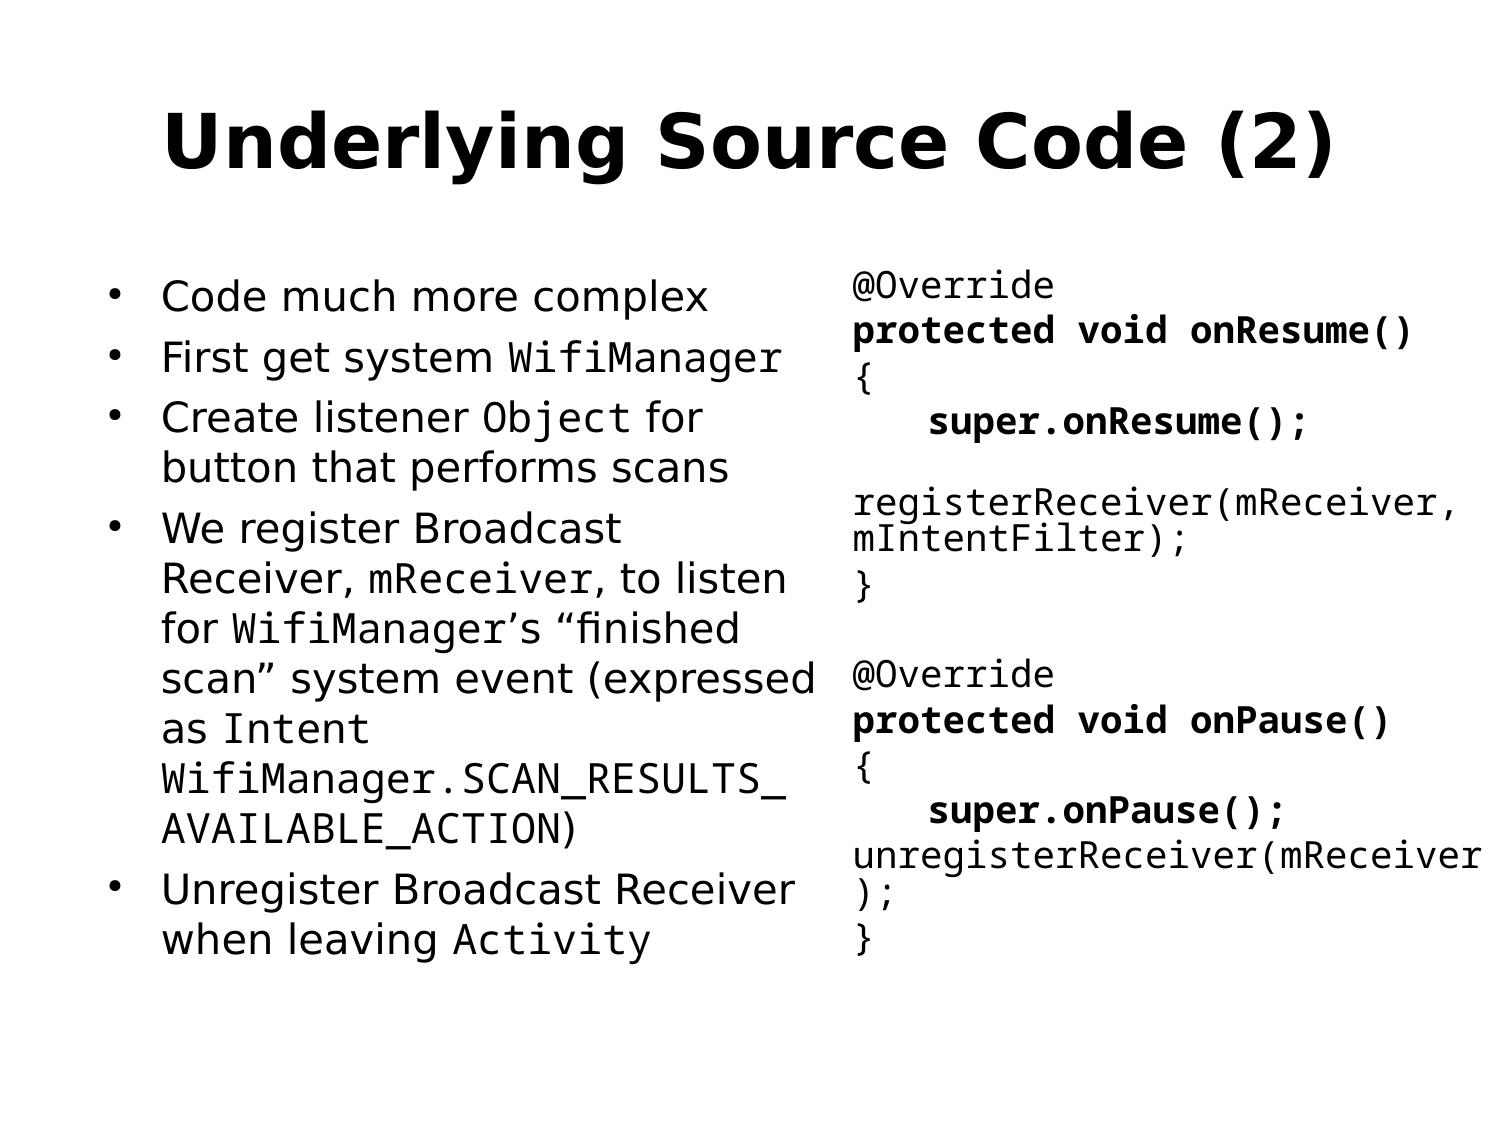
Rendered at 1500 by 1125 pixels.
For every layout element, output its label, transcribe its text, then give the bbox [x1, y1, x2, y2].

list Code much more complex First get system WifiManager Create listener Object for button that performs scans We register Broadcast Receiver, mReceiver, to listen for WifiManager’s “finished scan” system event (expressed as Intent WifiManager.SCAN_RESULTS_ AVAILABLE_ACTION) Unregister Broadcast Receiver when leaving Activity [75, 262, 837, 1005]
title Underlying Source Code (2) [75, 45, 1426, 233]
list @Override protected void onResume() { super.onResume(); registerReceiver(mReceiver, mIntentFilter); } @Override protected void onPause() { super.onPause(); unregisterReceiver(mReceiver); } [837, 262, 1500, 1005]
